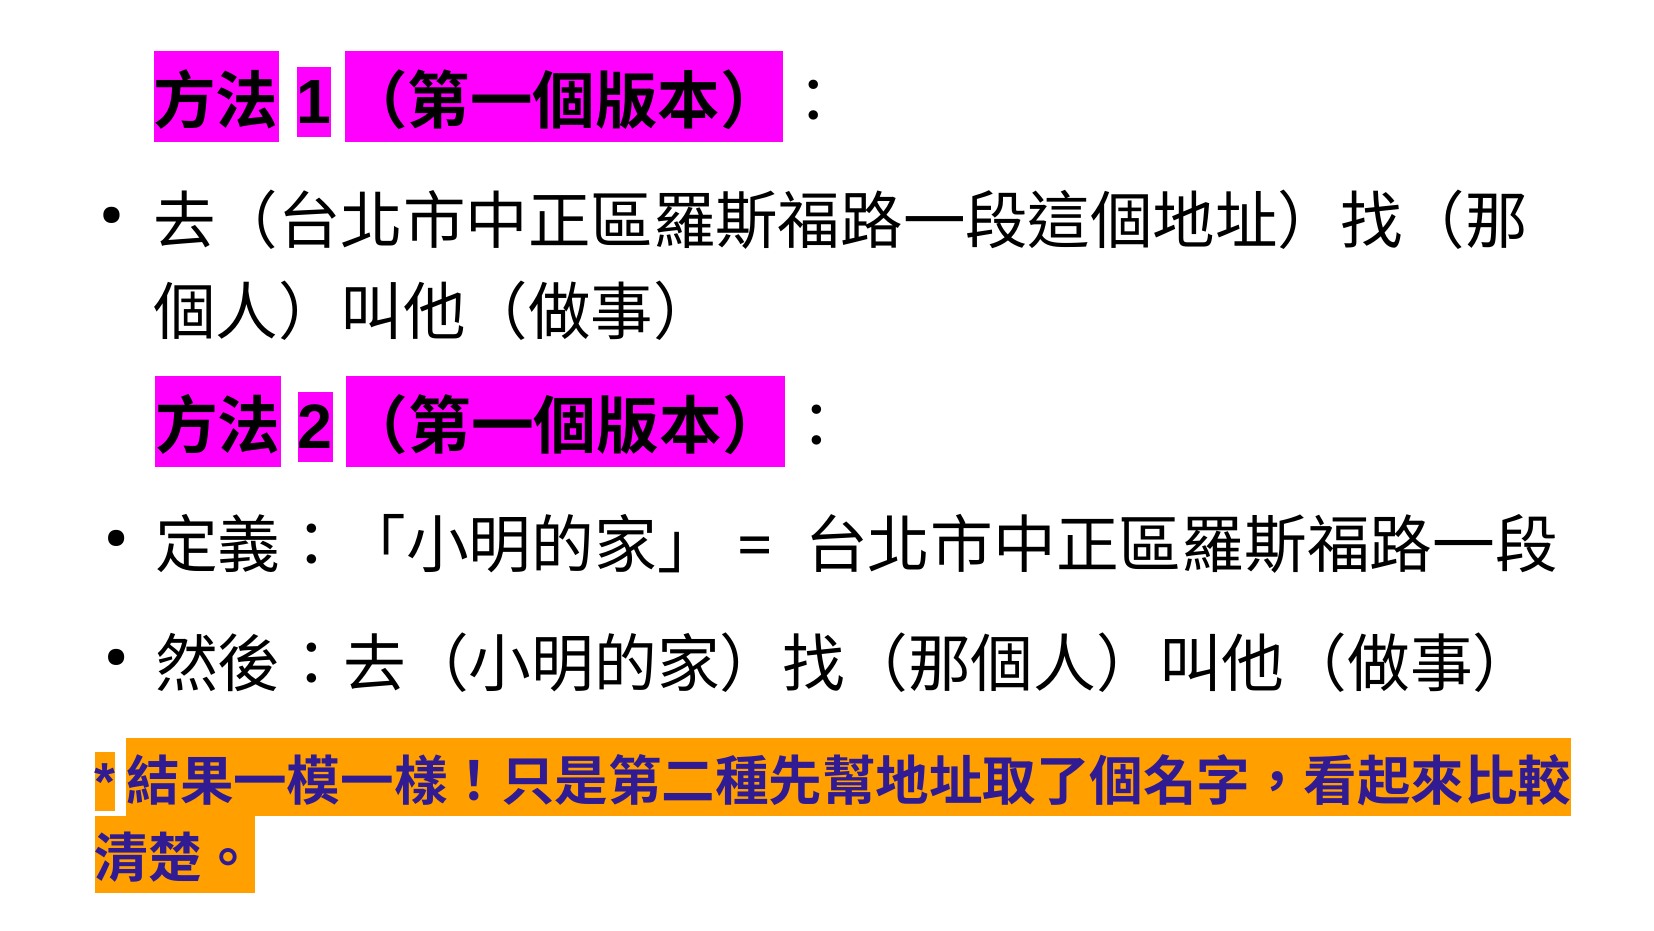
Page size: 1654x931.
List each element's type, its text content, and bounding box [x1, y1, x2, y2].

list 方法2（第一個版本）： 定義：「小明的家」= 台北市中正區羅斯福路一段 然後：去（小明的家）找（那個人）叫他（做事） [88, 375, 1577, 709]
list 方法1（第一個版本）： 去（台北市中正區羅斯福路一段這個地址）找（那個人）叫他（做事） [82, 51, 1571, 384]
list *結果一模一樣！只是第二種先幫地址取了個名字，看起來比較清楚。 [29, 738, 1625, 894]
